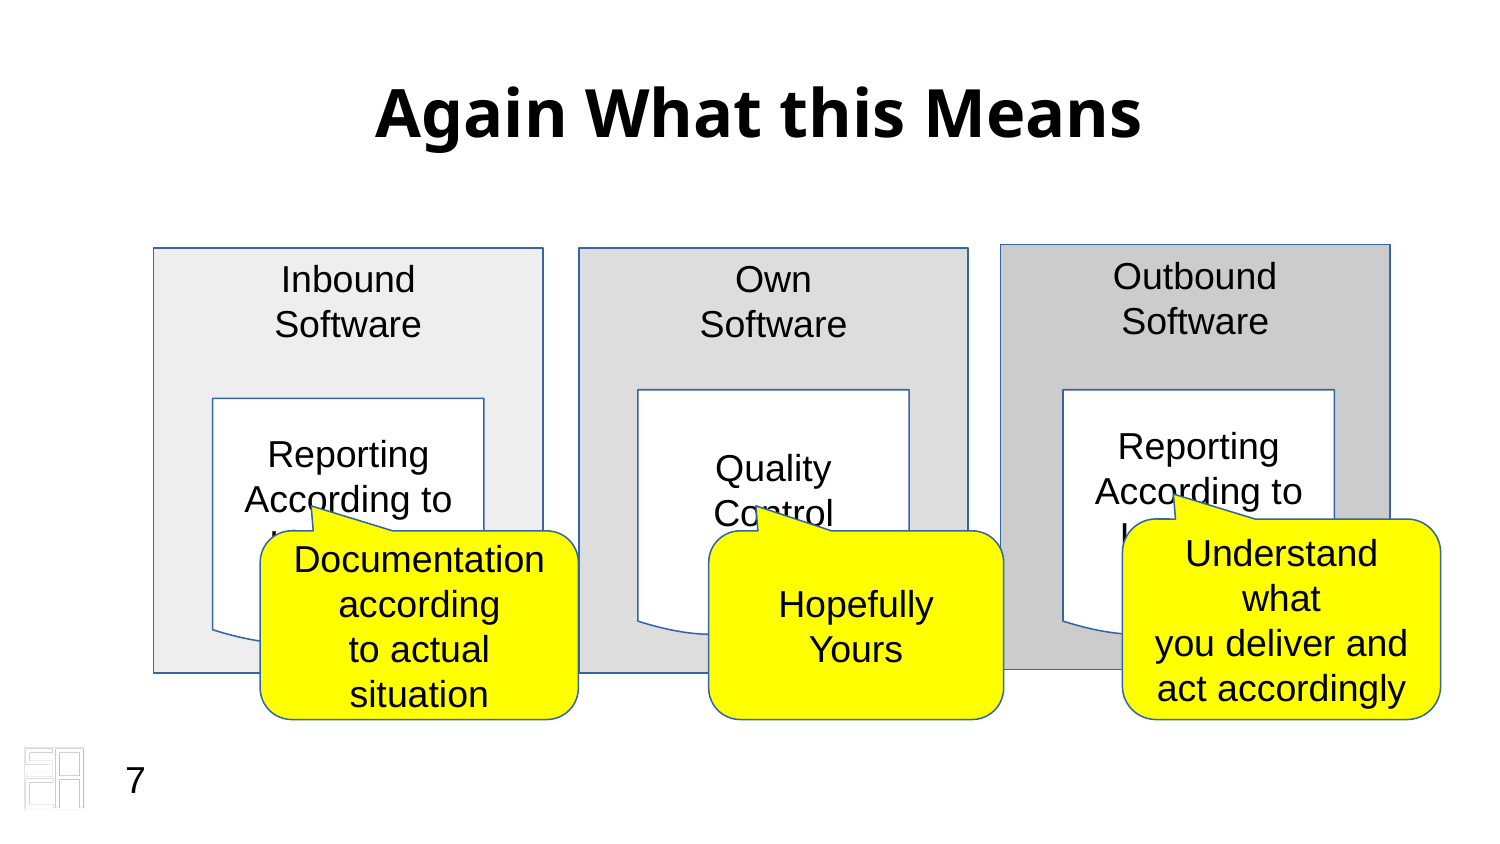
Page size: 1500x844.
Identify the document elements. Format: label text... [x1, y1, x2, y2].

text_box Outbound Software [1000, 244, 1390, 670]
text_box Understand what you deliver and act accordingly [1122, 494, 1441, 720]
text_box Own Software [578, 248, 969, 673]
text_box Reporting According to Licensing [212, 398, 484, 641]
text_box Hopefully Yours [708, 505, 1004, 720]
text_box Documentation according to actual situation [260, 505, 579, 720]
text_box Reporting According to Licensing [1062, 389, 1335, 634]
text_box Again What this Means [84, 22, 1434, 152]
picture [23, 746, 86, 811]
text_box Inbound Software [153, 248, 543, 673]
text_box Quality Control [637, 389, 910, 635]
